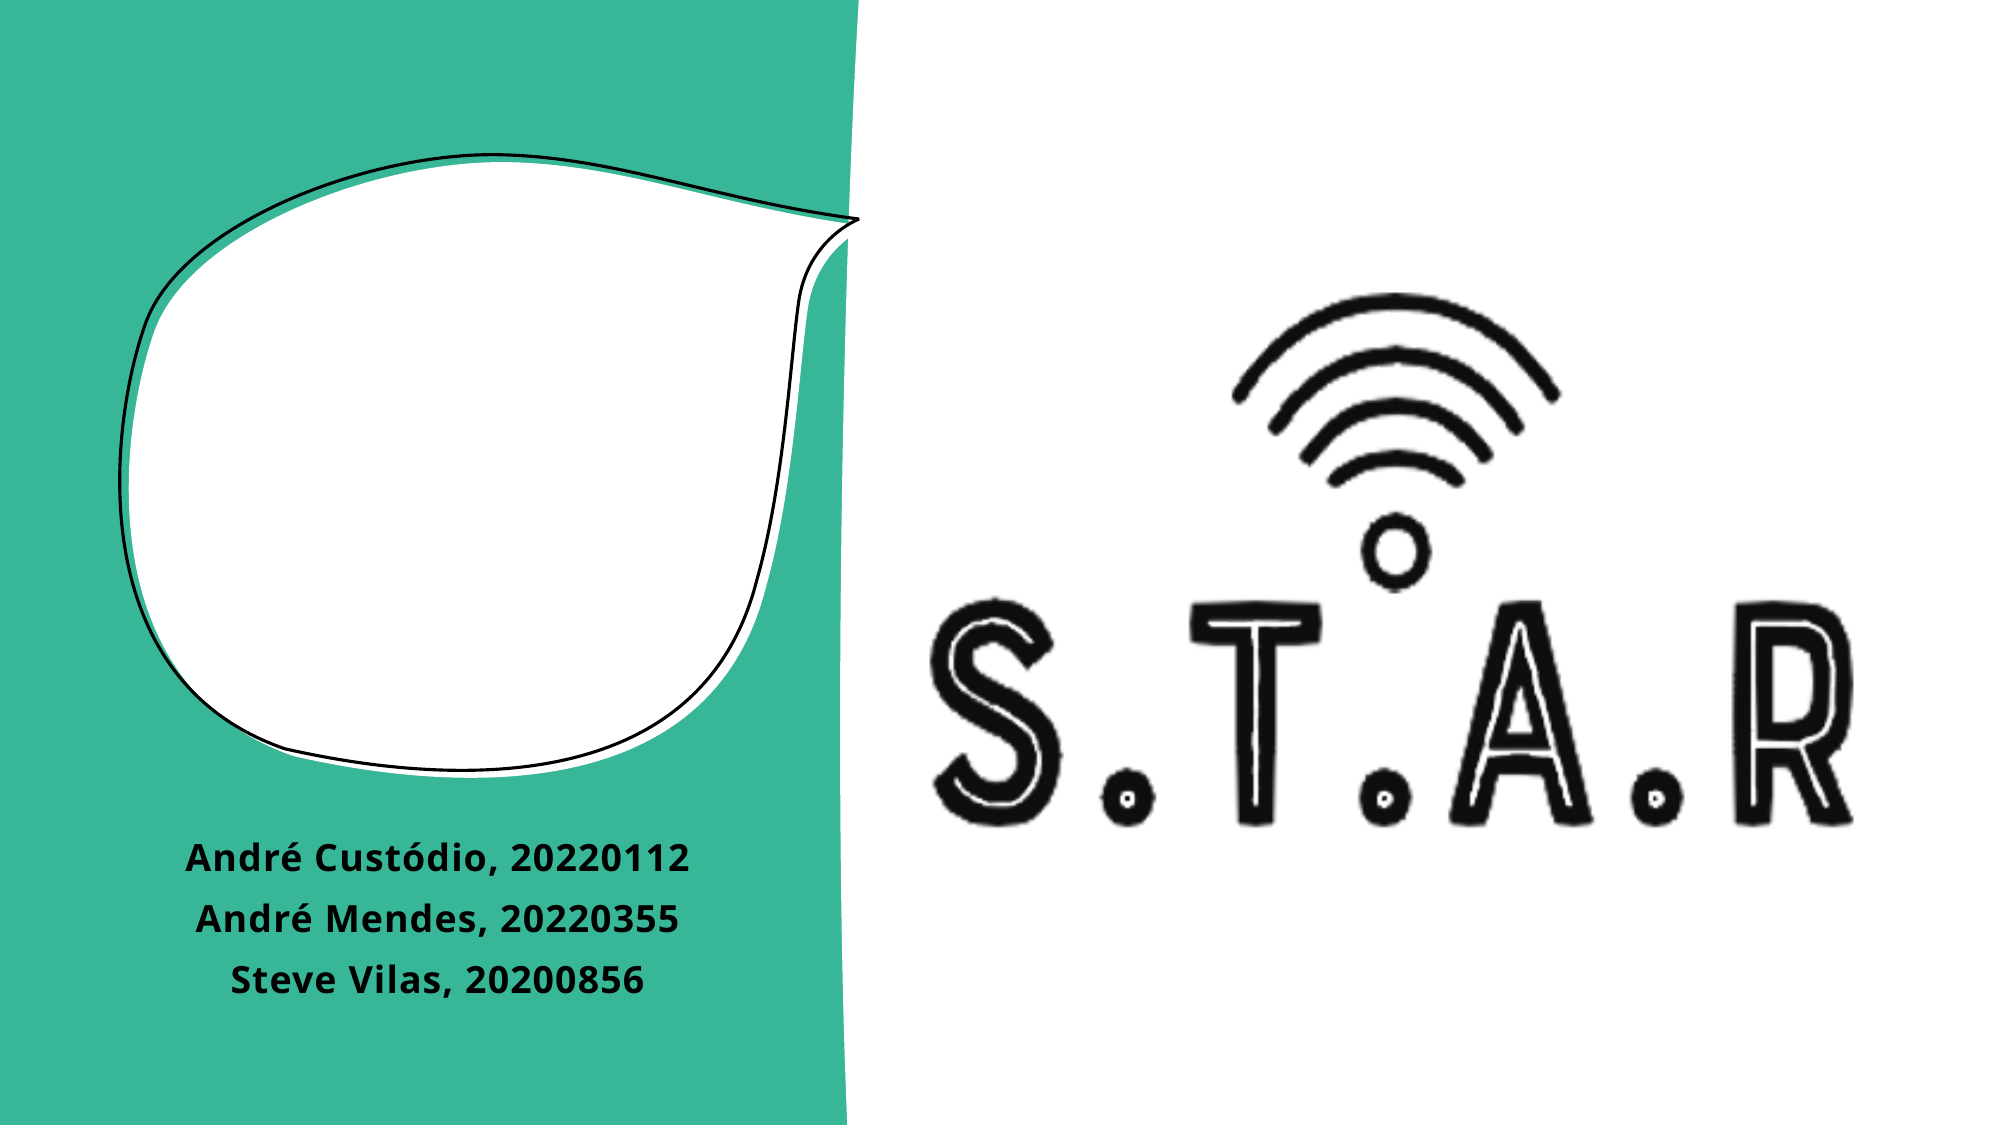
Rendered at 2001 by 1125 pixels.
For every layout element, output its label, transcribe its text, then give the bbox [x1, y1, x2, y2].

picture [919, 284, 1911, 842]
subtitle André Custódio, 20220112 André Mendes, 20220355 Steve Vilas, 20200856 [153, 826, 733, 1015]
text_box [0, 0, 2000, 1125]
